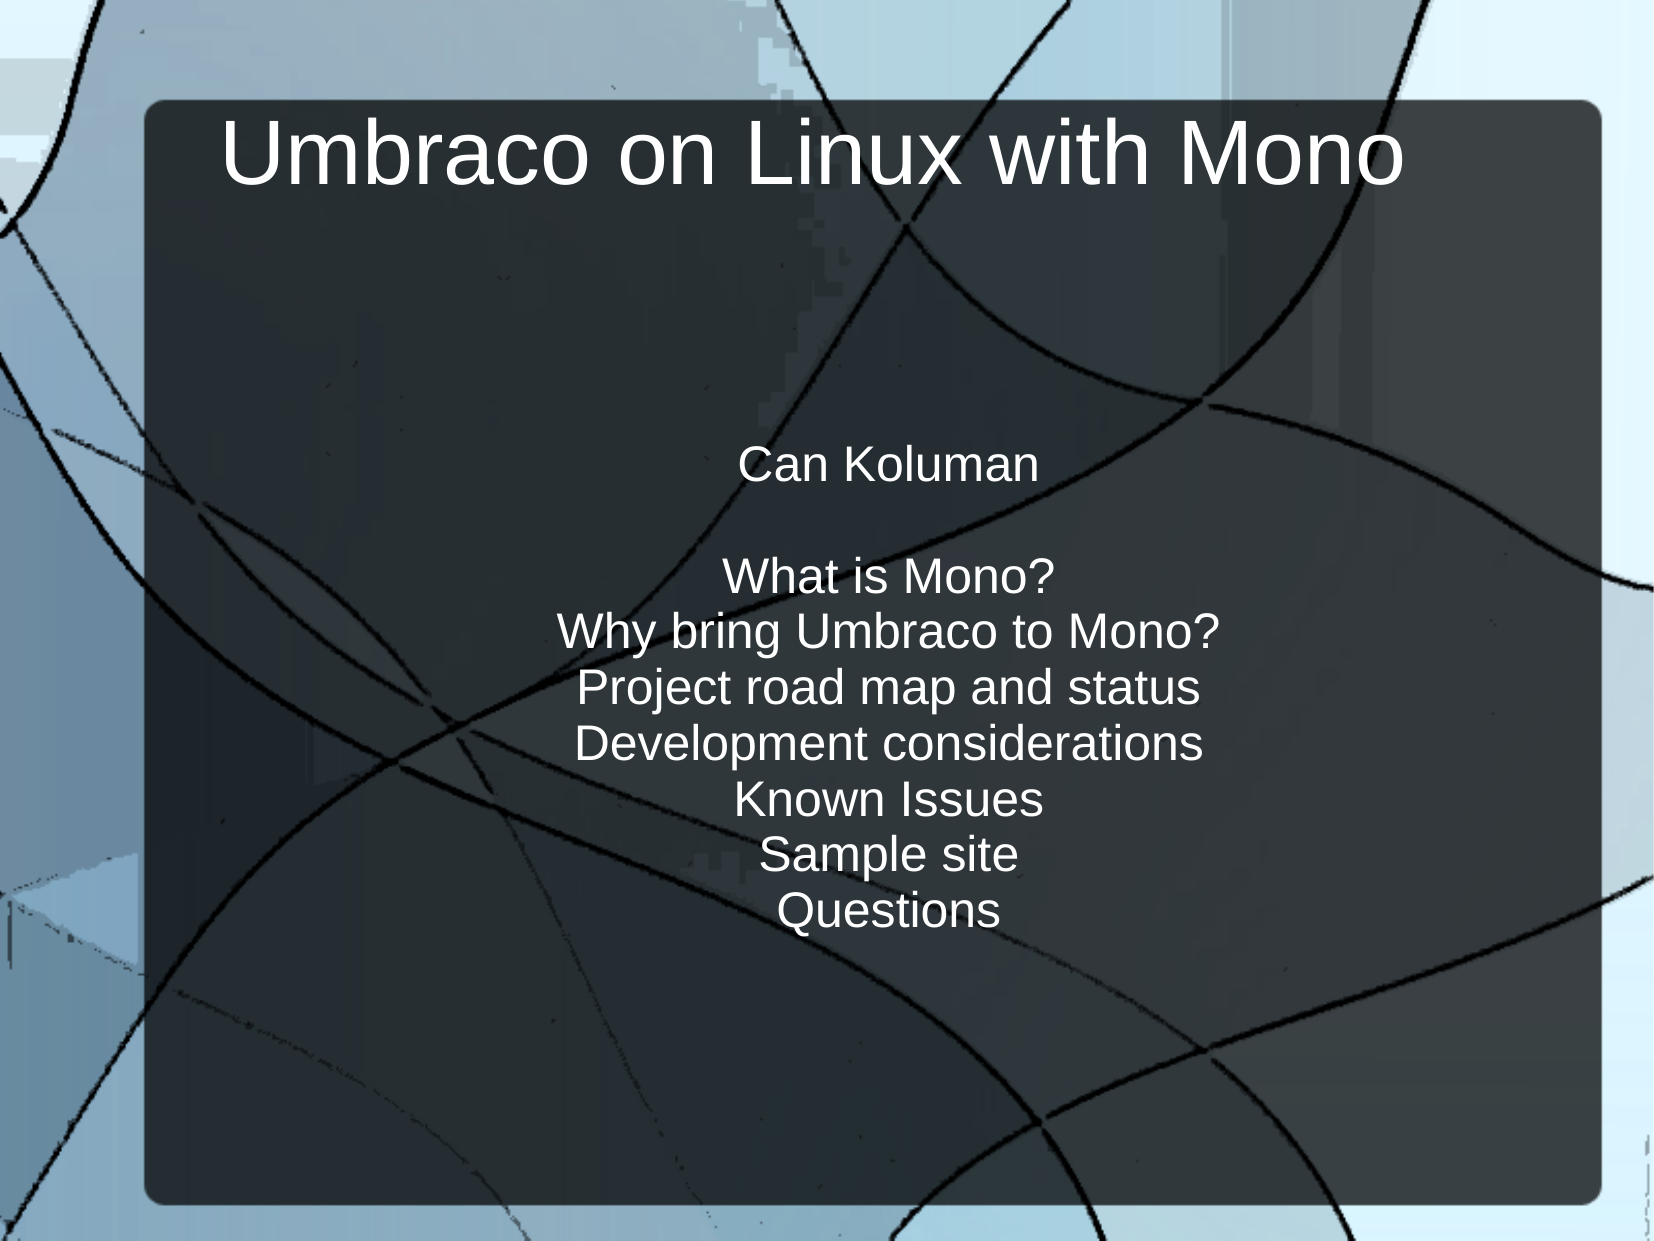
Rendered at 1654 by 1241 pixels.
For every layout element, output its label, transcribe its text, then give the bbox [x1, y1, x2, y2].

picture [0, 0, 1654, 1241]
title Umbraco on Linux with Mono [82, 49, 1571, 257]
subtitle Can Koluman What is Mono? Why bring Umbraco to Mono? Project road map and status Development considerations Known Issues Sample site Questions [206, 265, 1571, 1109]
